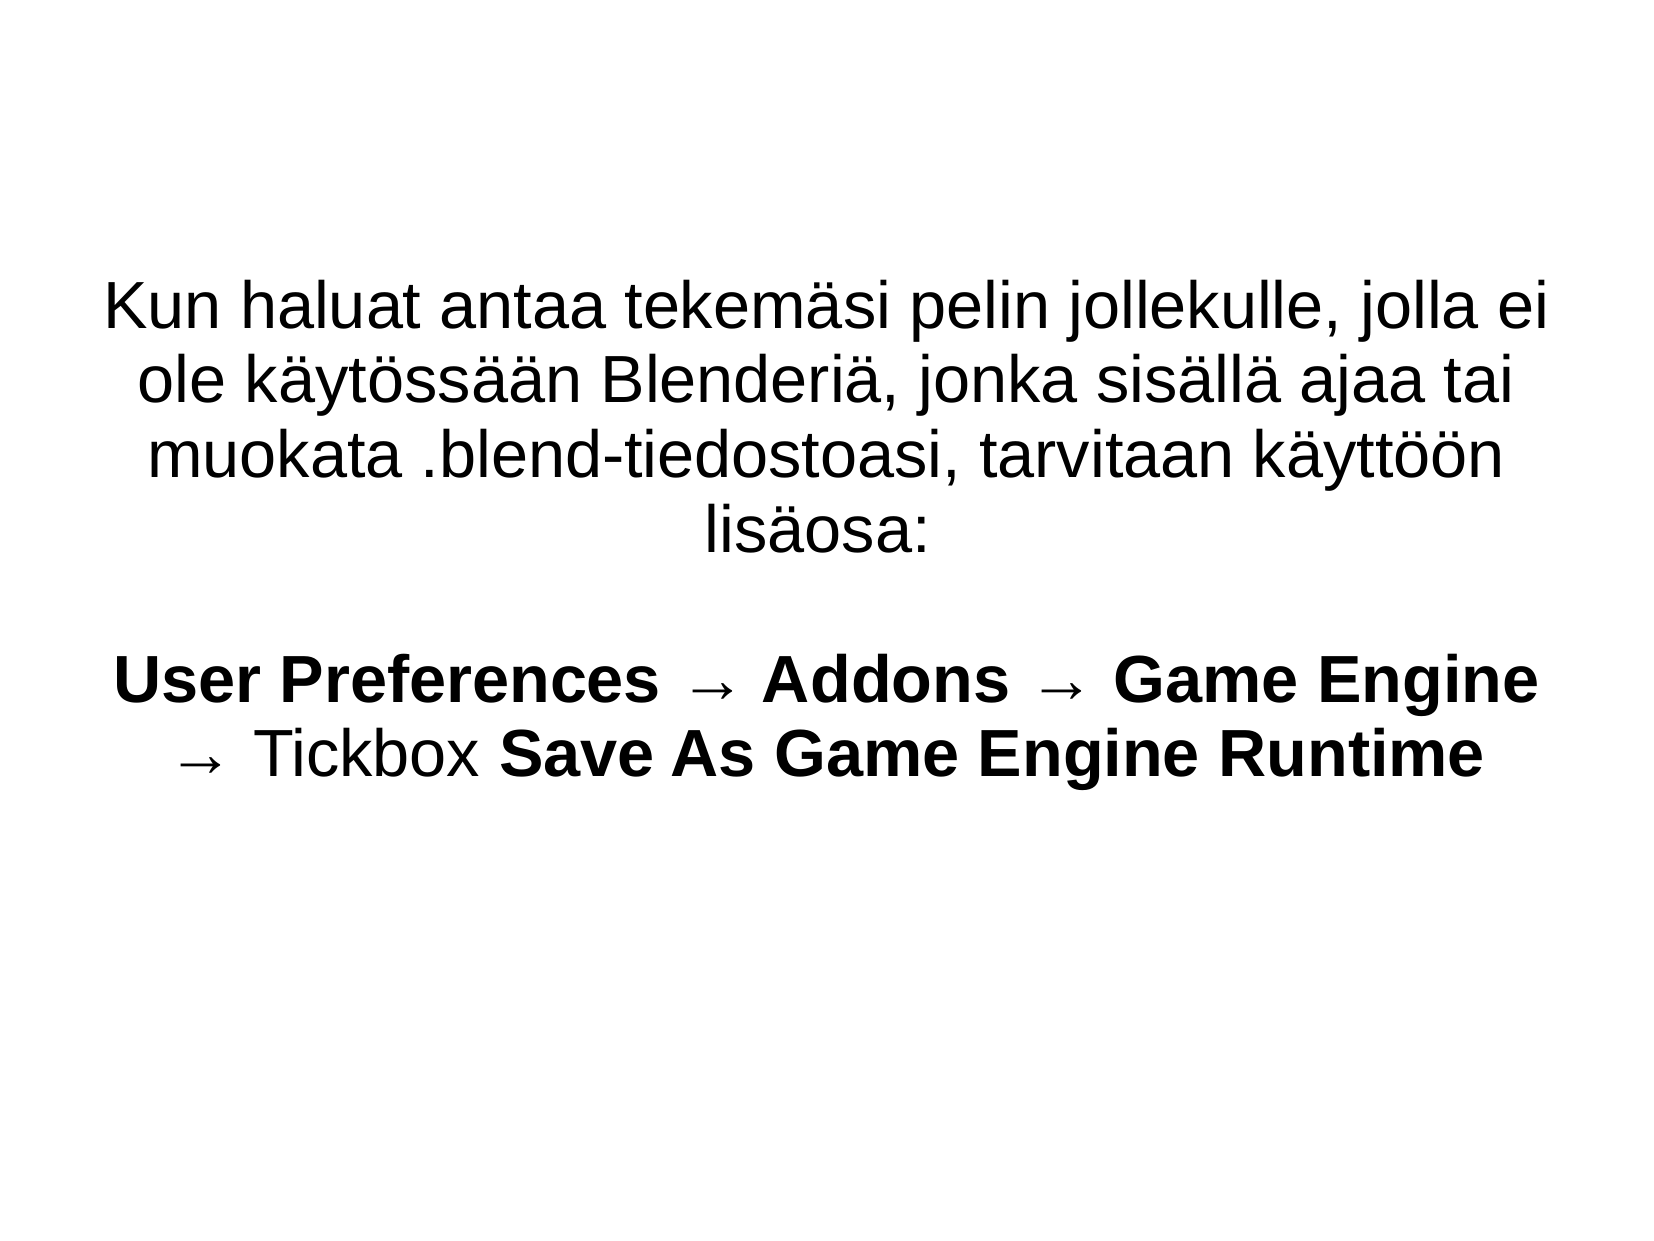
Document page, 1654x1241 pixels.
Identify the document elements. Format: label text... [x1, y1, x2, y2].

subtitle Kun haluat antaa tekemäsi pelin jollekulle, jolla ei ole käytössään Blenderiä, jonka sisällä ajaa tai muokata .blend-tiedostoasi, tarvitaan käyttöön lisäosa: User Preferences → Addons → Game Engine → Tickbox Save As Game Engine Runtime [82, 49, 1571, 1010]
